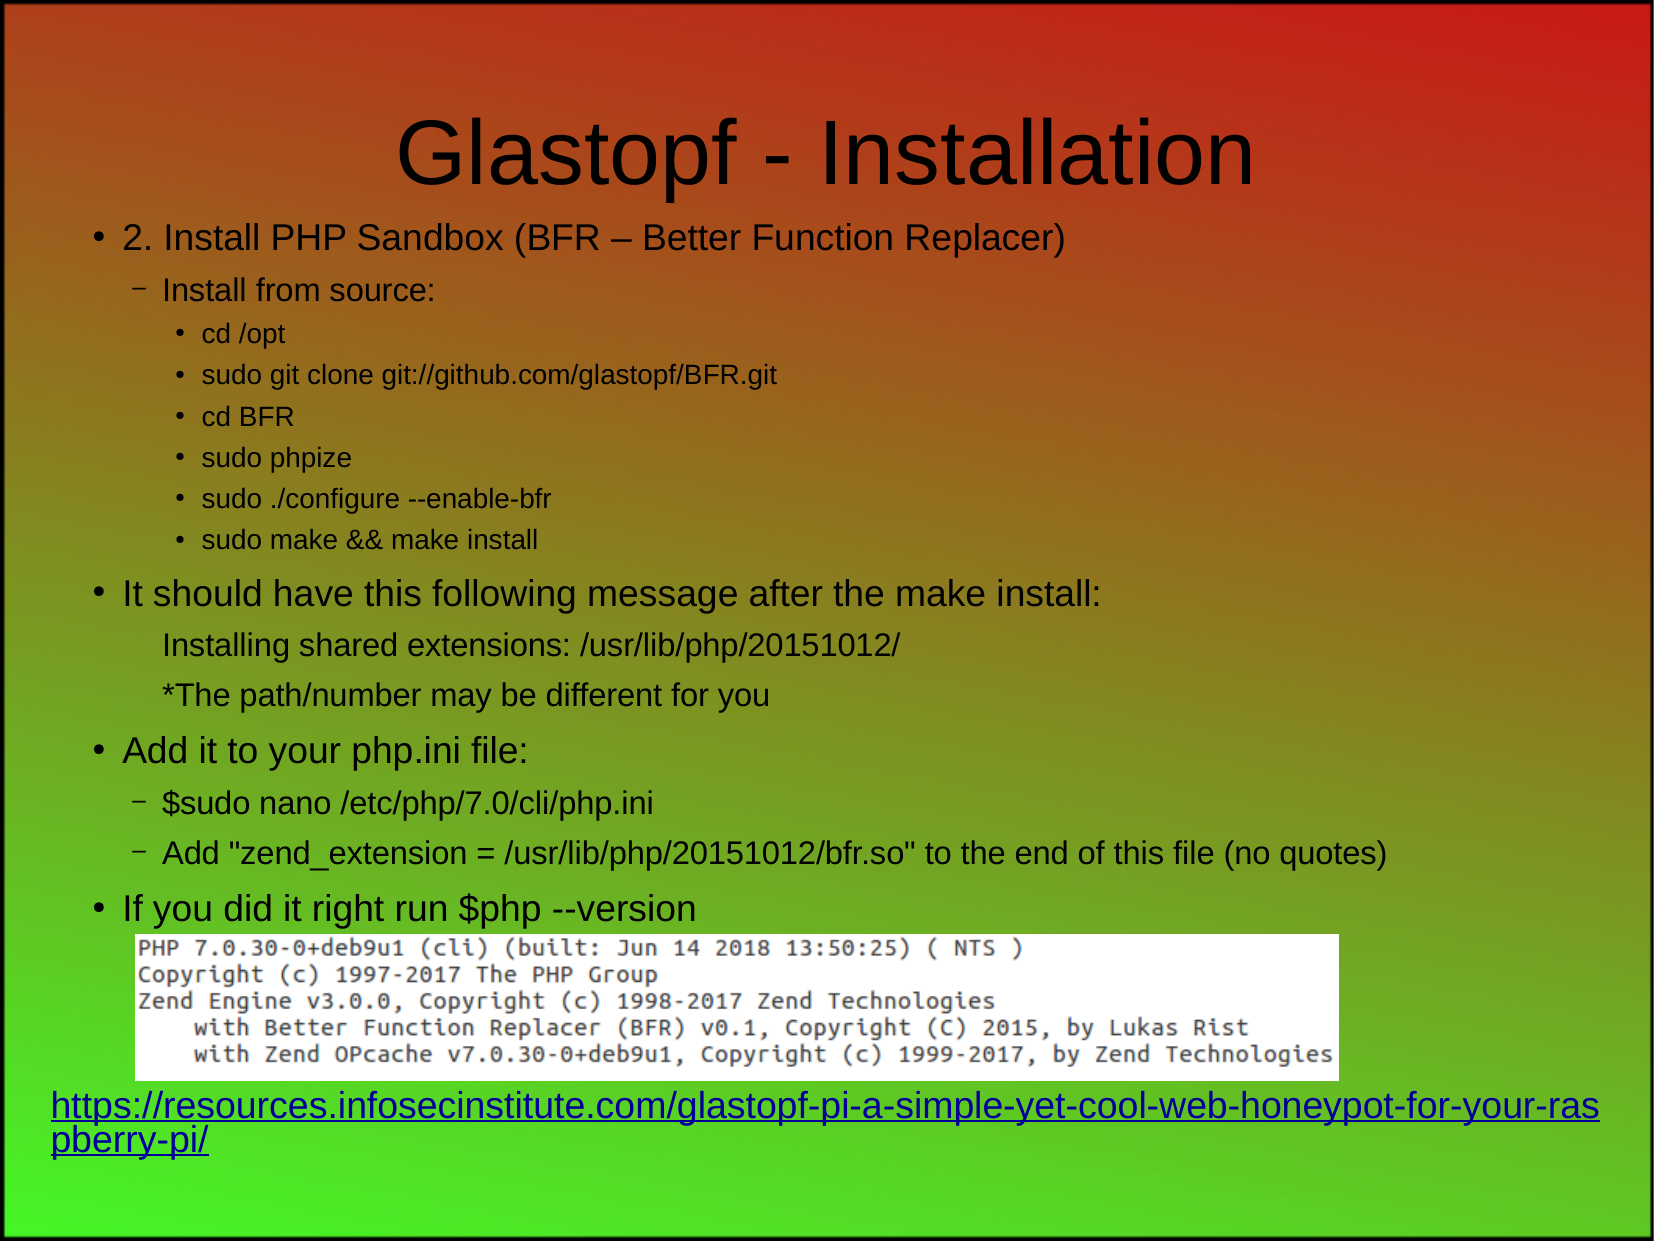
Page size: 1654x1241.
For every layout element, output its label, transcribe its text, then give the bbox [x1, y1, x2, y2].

picture [0, 0, 1654, 1241]
text_box https://resources.infosecinstitute.com/glastopf-pi-a-simple-yet-cool-web-honeypot-for-your-raspberry-pi/ [35, 1076, 1626, 1176]
list 2. Install PHP Sandbox (BFR – Better Function Replacer) Install from source: cd /opt sudo git clone git://github.com/glastopf/BFR.git cd BFR sudo phpize sudo ./configure --enable-bfr sudo make && make install It should have this following message after the make install: Installing shared extensions: /usr/lib/php/20151012/ *The path/number may be different for you Add it to your php.ini file: $sudo nano /etc/php/7.0/cli/php.ini Add "zend_extension = /usr/lib/php/20151012/bfr.so" to the end of this file (no quotes) If you did it right run $php --version [82, 216, 1571, 937]
title Glastopf - Installation [82, 49, 1571, 216]
